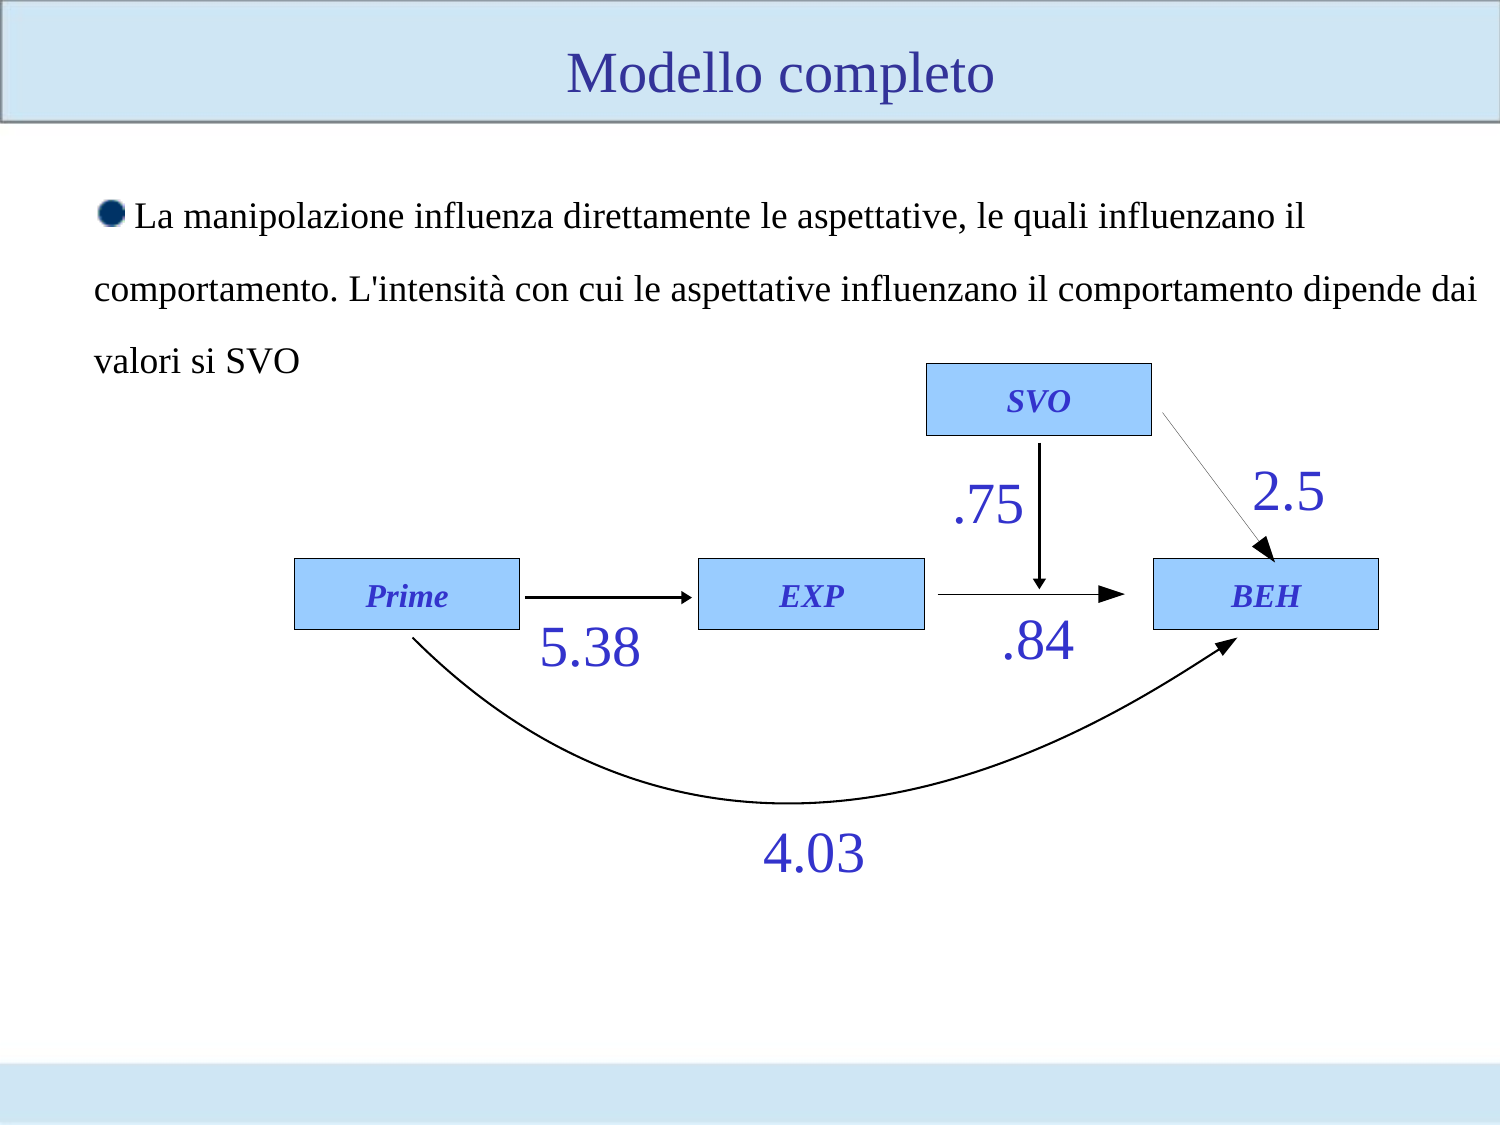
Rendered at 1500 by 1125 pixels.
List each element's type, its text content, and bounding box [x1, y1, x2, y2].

text_box EXP [698, 558, 925, 630]
picture [0, 0, 1500, 1125]
title Modello completo [249, 21, 1313, 117]
text_box Prime [294, 558, 520, 630]
text_box BEH [1153, 558, 1379, 630]
text_box La manipolazione influenza direttamente le aspettative, le quali influenzano il comportamento. L'intensità con cui le aspettative influenzano il comportamento dipende dai valori si SVO [79, 148, 1500, 389]
text_box .84 [986, 593, 1090, 679]
picture [94, 196, 125, 227]
text_box .75 [937, 457, 1041, 543]
text_box 5.38 [525, 600, 657, 686]
text_box 4.03 [748, 807, 881, 893]
text_box 2.5 [1237, 445, 1341, 530]
text_box SVO [926, 389, 1152, 436]
